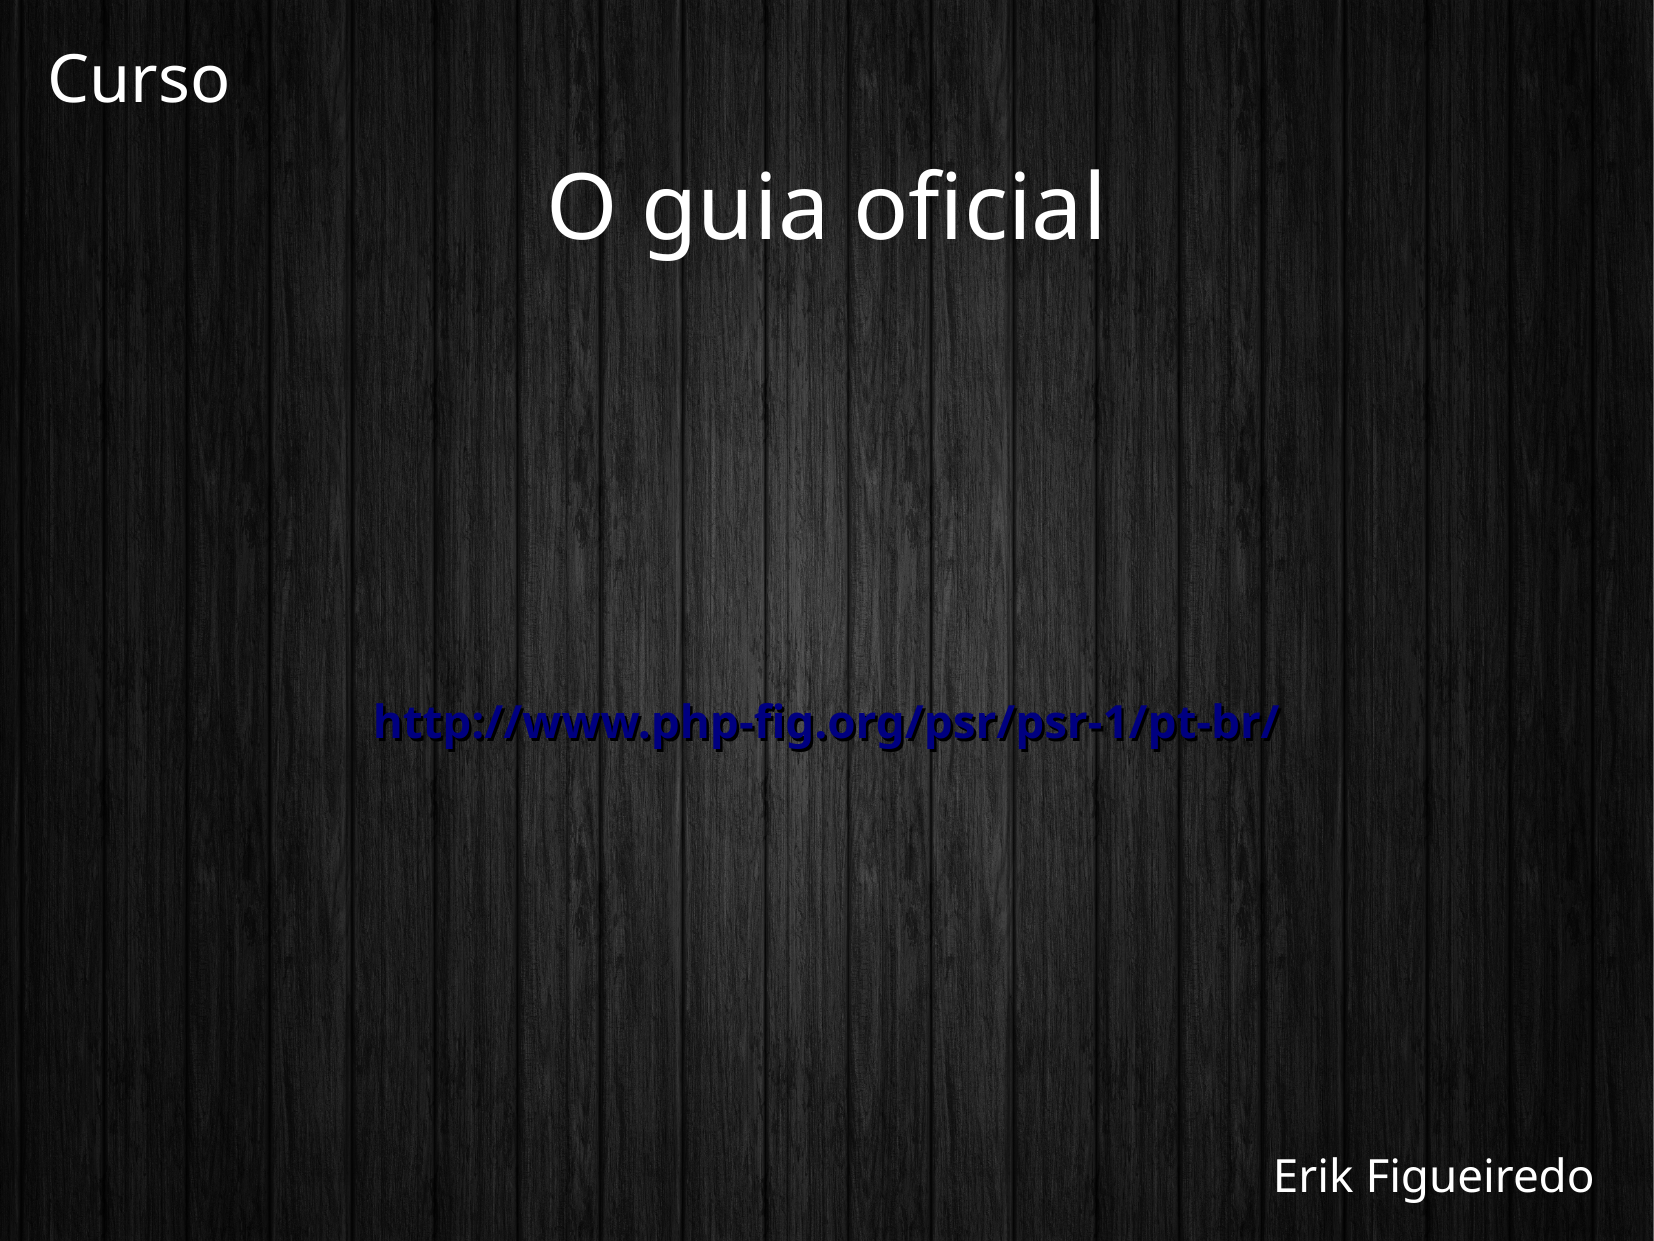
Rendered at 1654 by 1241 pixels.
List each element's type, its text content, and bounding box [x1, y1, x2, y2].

text_box Erik Figueiredo [768, 1133, 1595, 1217]
text_box Curso [47, 35, 1087, 119]
list http://www.php-fig.org/psr/psr-1/pt-br/ [82, 311, 1571, 1131]
title O guia oficial [82, 129, 1571, 278]
picture [0, 0, 1654, 1241]
